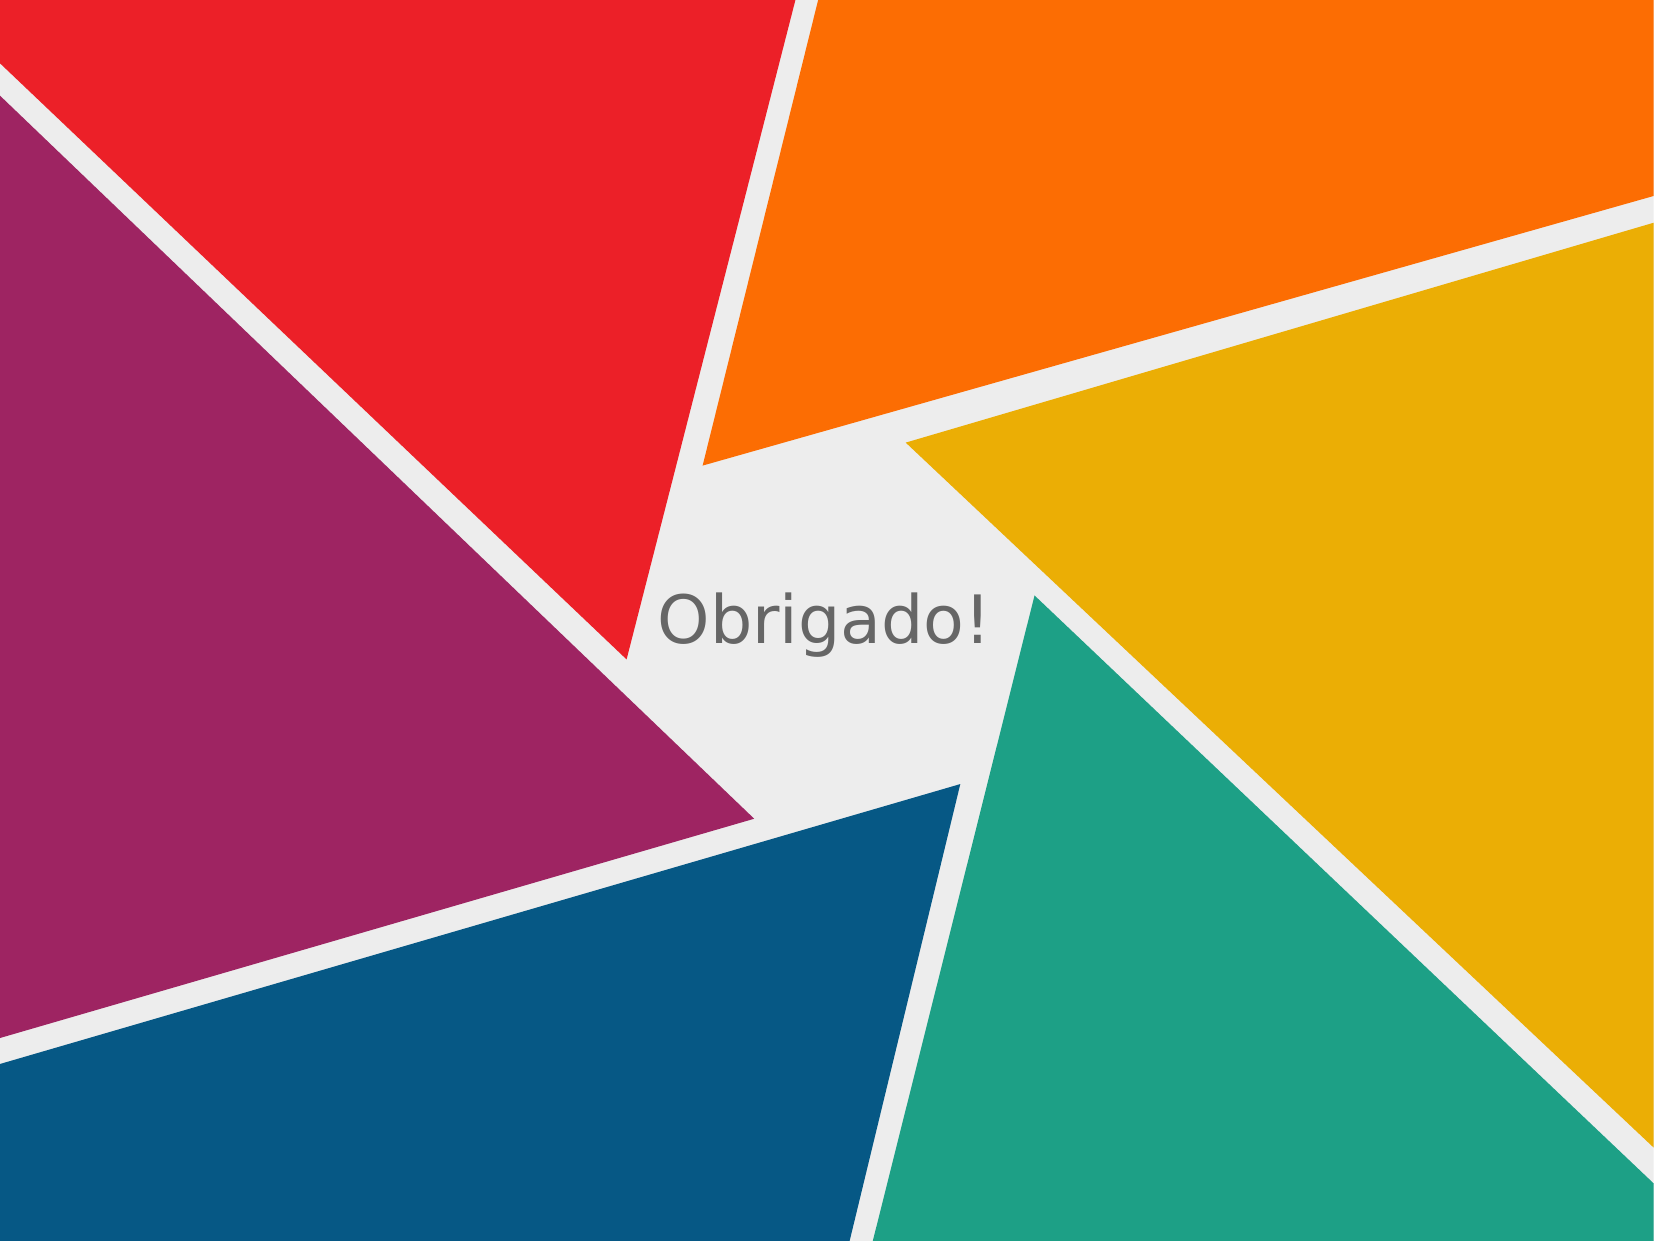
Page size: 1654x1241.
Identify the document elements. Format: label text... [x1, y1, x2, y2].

subtitle Obrigado! [614, 418, 1035, 824]
